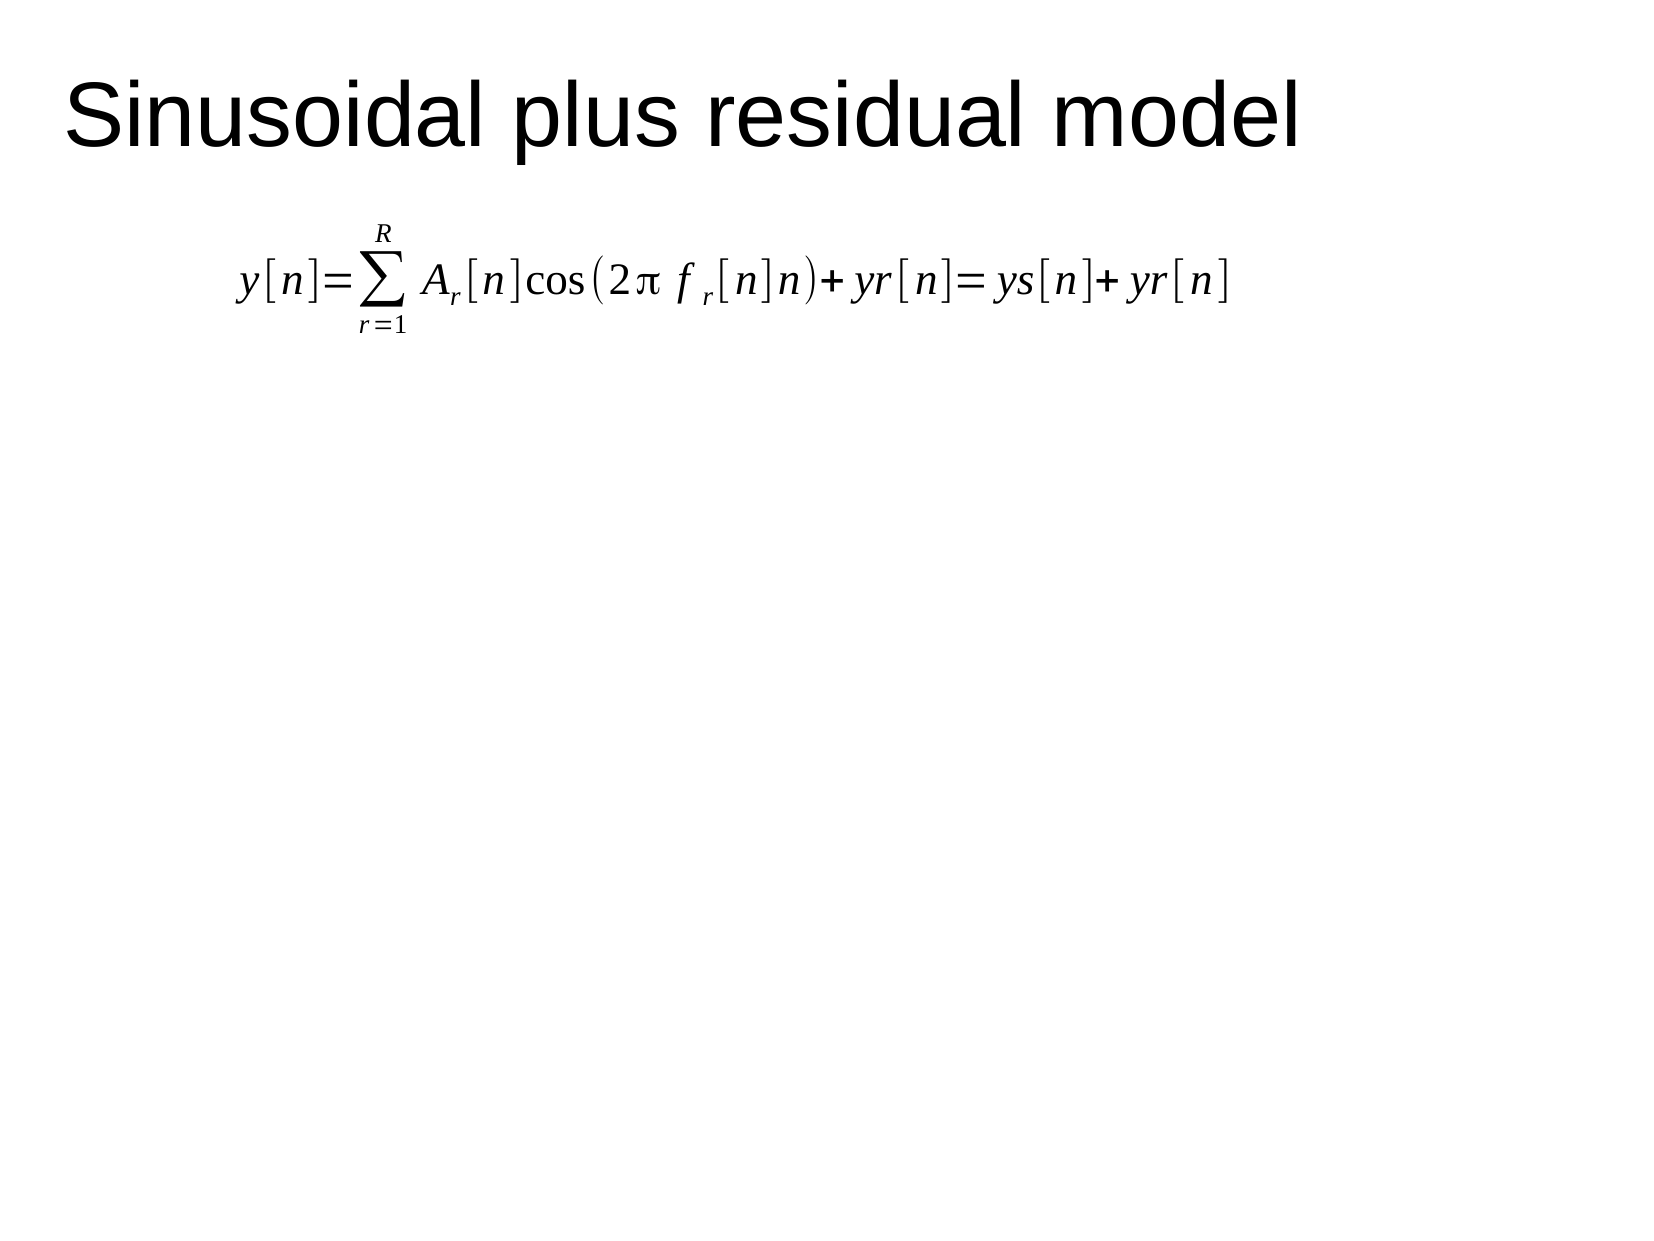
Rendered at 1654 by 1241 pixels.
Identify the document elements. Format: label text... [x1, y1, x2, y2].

chart [227, 218, 1236, 341]
title Sinusoidal plus residual model [63, 21, 1414, 209]
